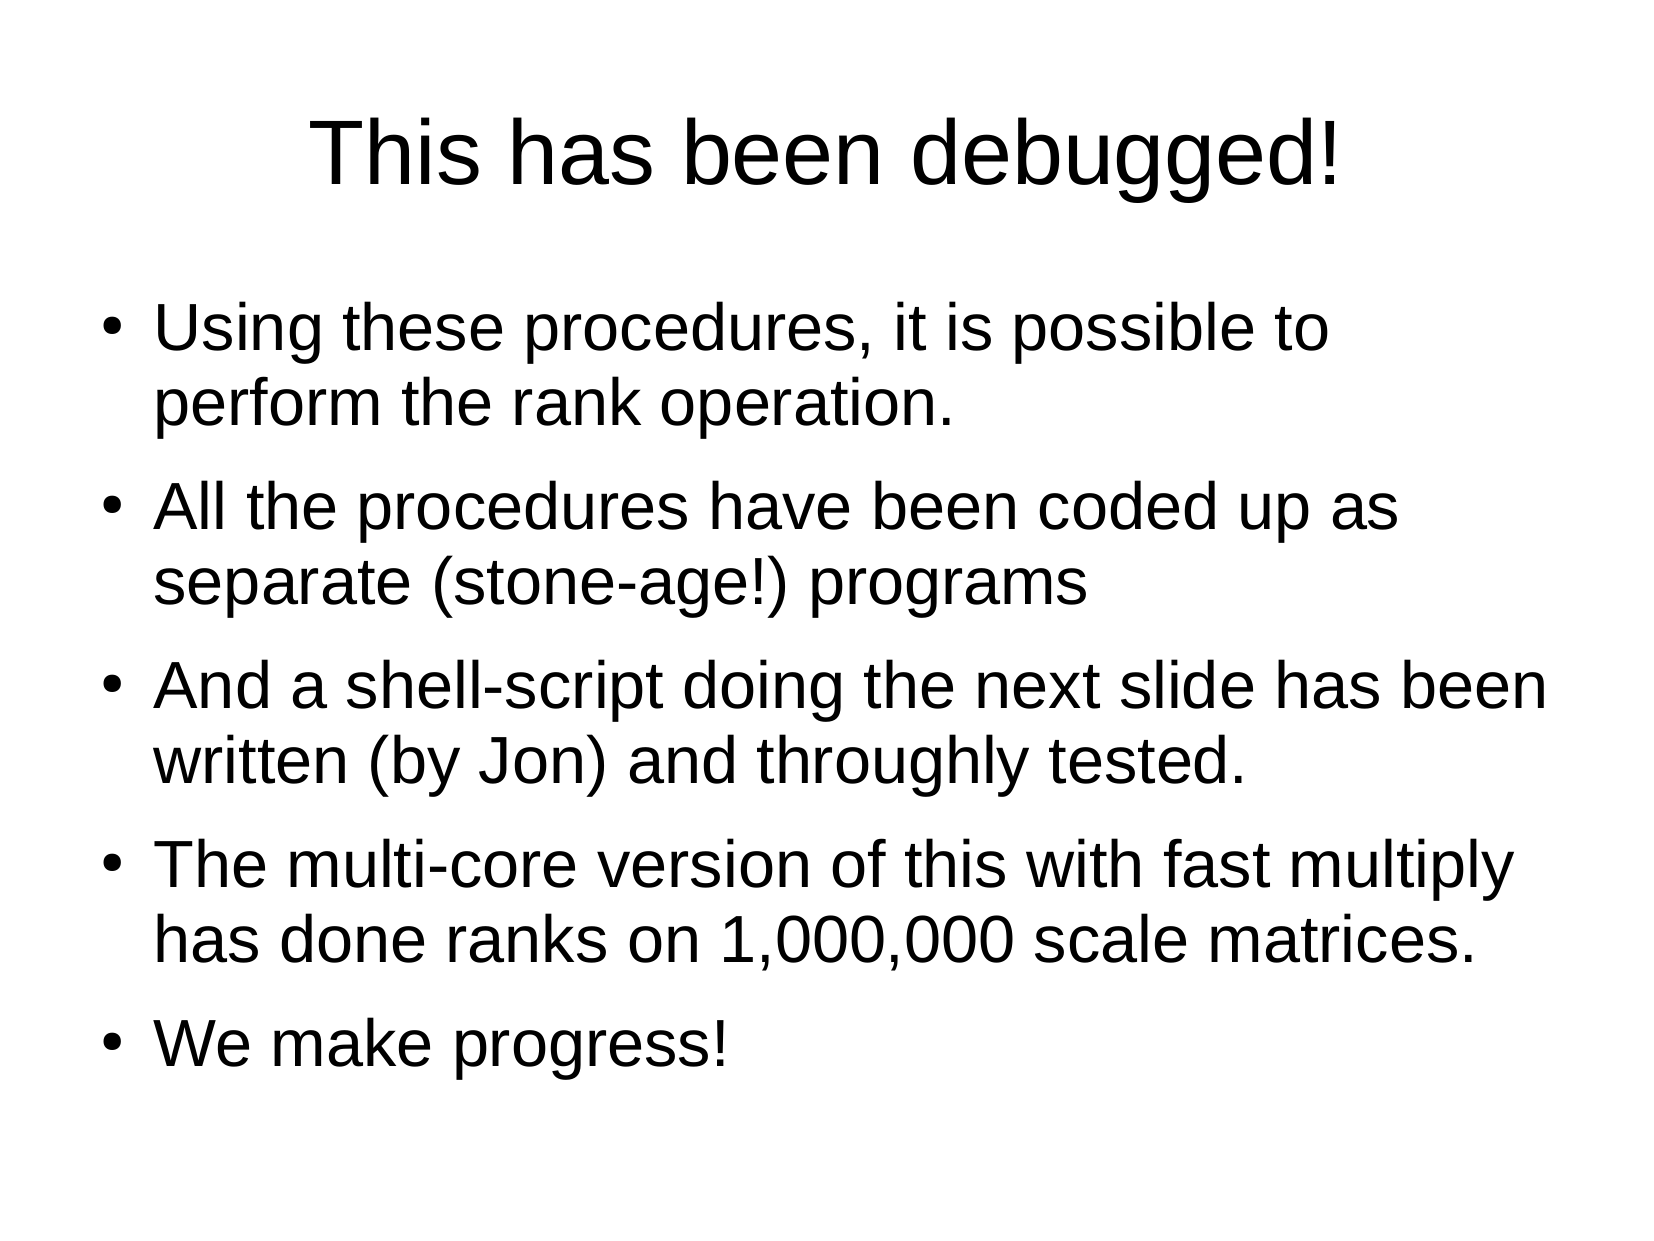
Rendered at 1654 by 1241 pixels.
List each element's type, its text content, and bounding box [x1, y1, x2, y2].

list Using these procedures, it is possible to perform the rank operation. All the procedures have been coded up as separate (stone-age!) programs And a shell-script doing the next slide has been written (by Jon) and throughly tested. The multi-core version of this with fast multiply has done ranks on 1,000,000 scale matrices. We make progress! [82, 290, 1571, 1109]
title This has been debugged! [82, 49, 1571, 257]
